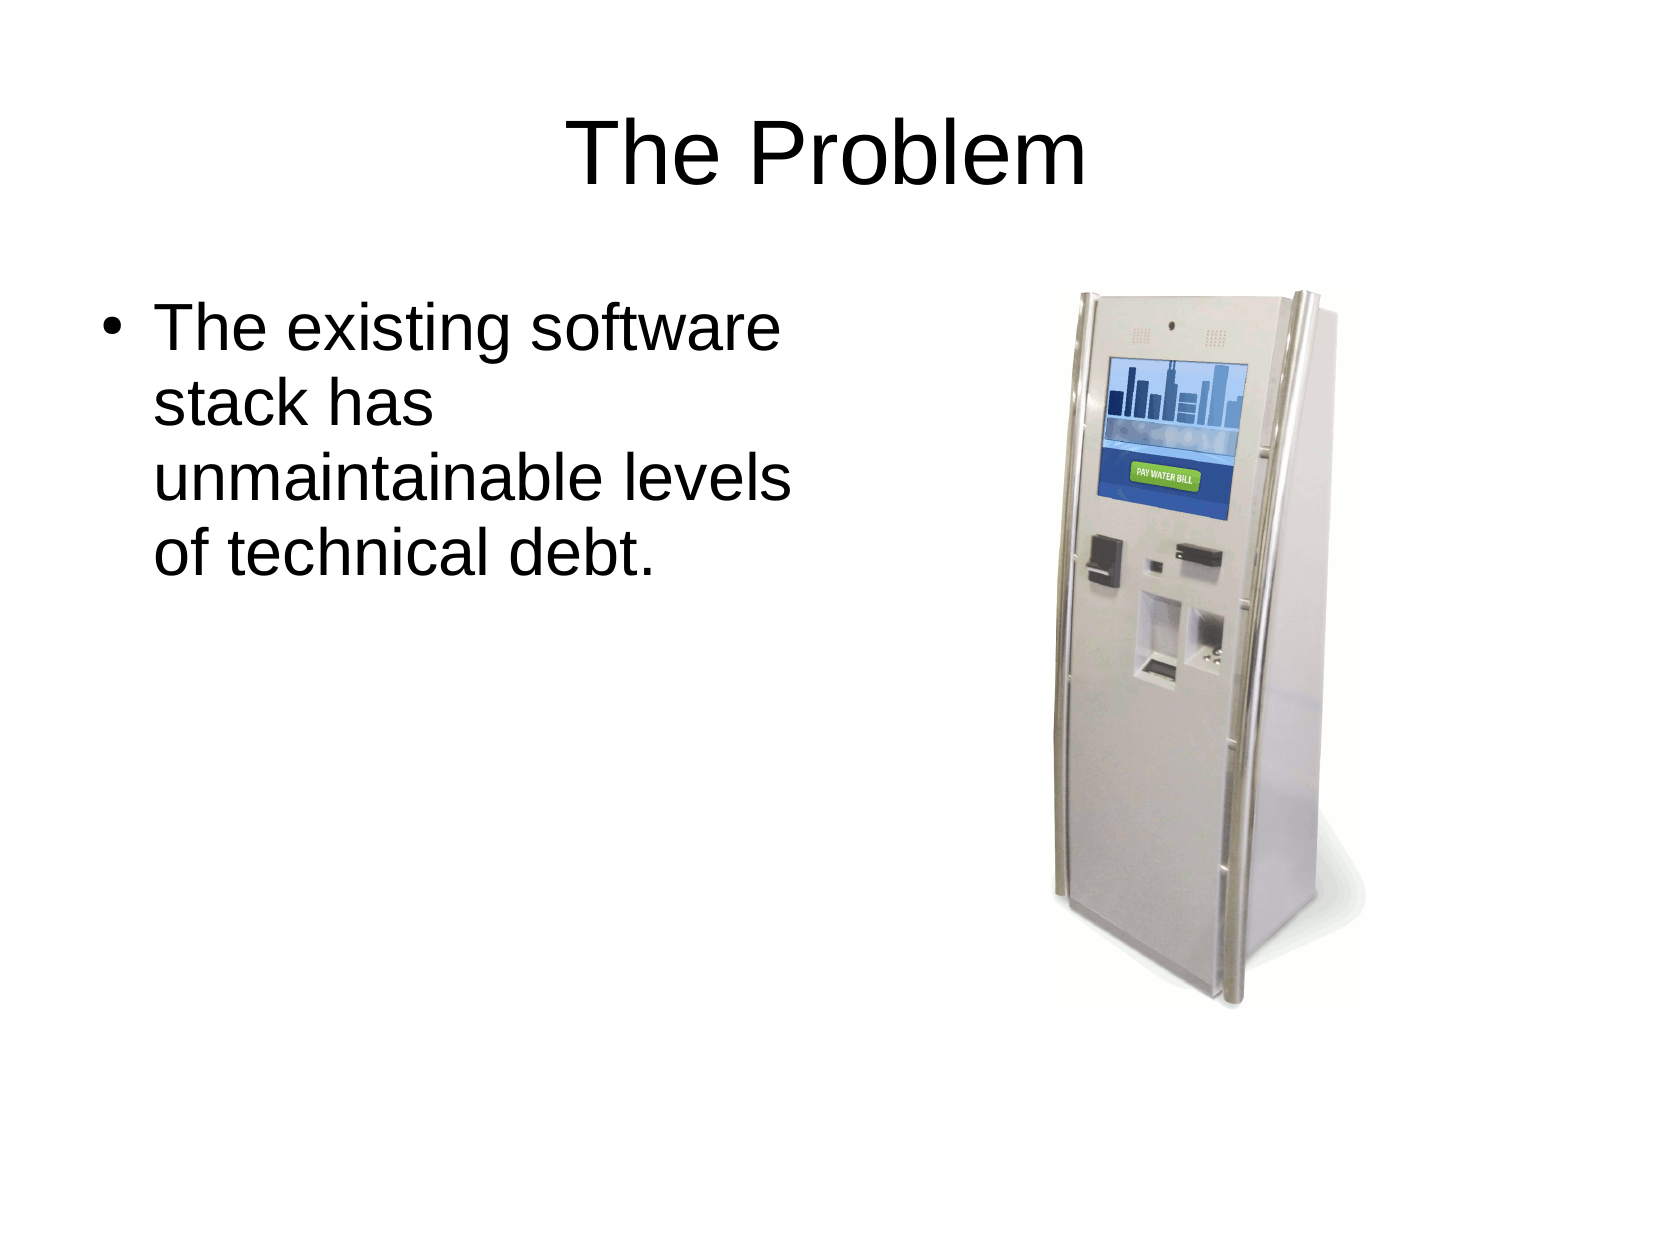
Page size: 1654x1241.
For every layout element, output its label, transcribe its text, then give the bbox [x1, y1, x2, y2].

title The Problem [82, 49, 1571, 257]
list The existing software stack has unmaintainable levels of technical debt. [82, 290, 809, 1010]
picture [1050, 290, 1367, 1010]
